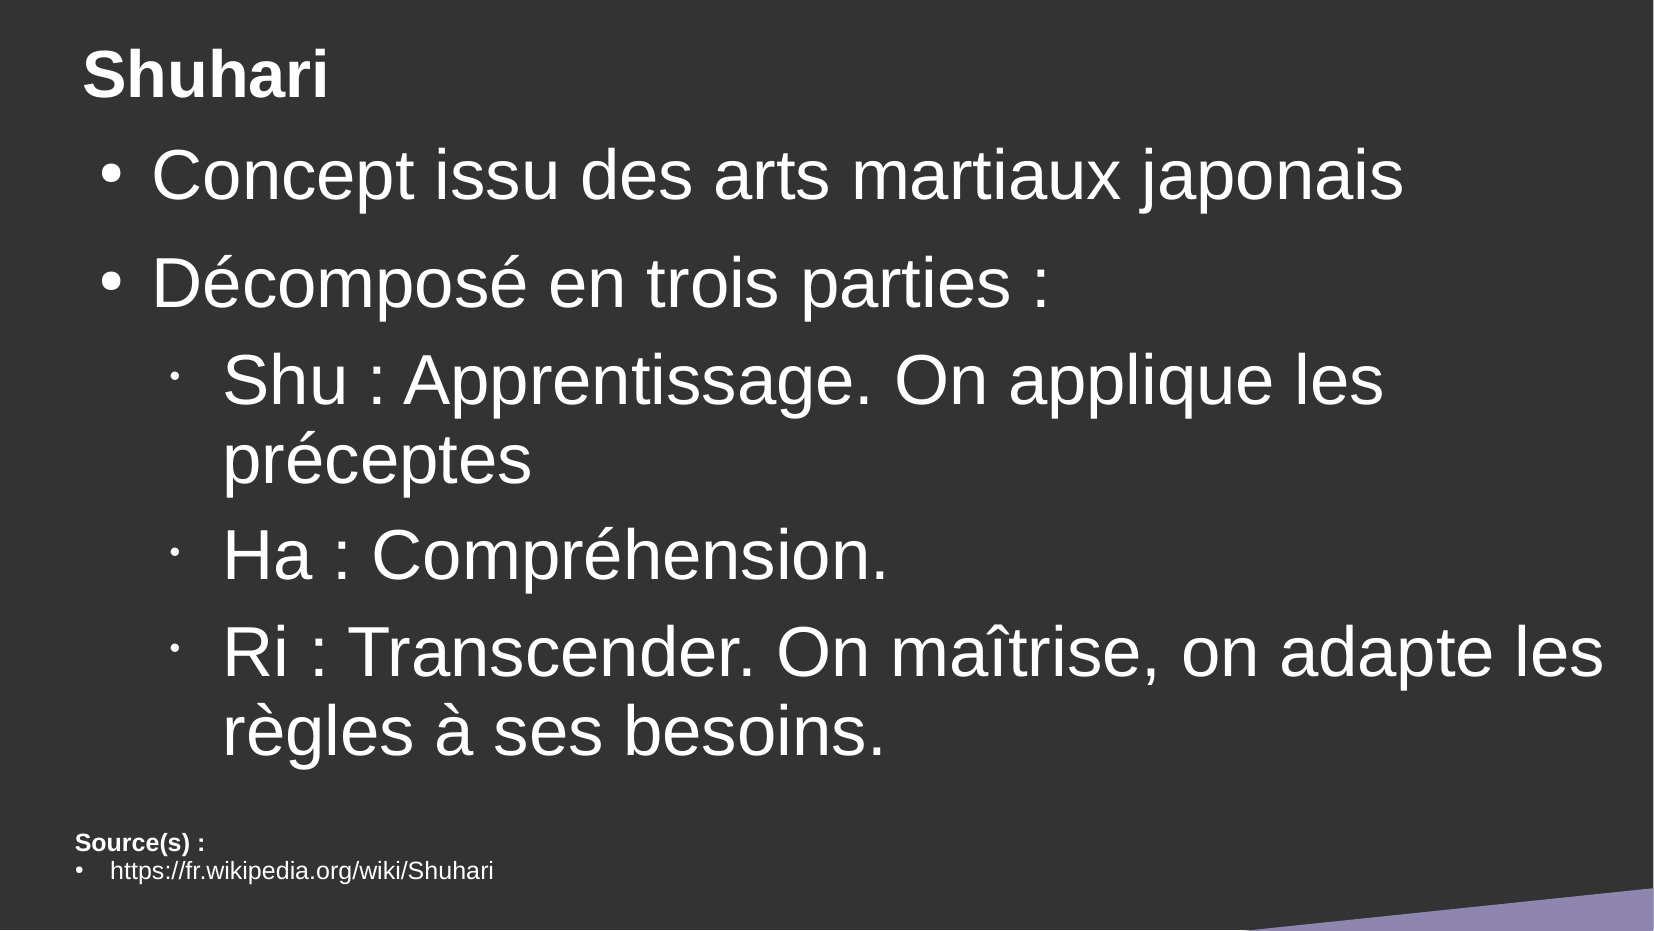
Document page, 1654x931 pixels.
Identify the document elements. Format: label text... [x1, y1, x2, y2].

list Concept issu des arts martiaux japonais Décomposé en trois parties : Shu : Apprentissage. On applique les préceptes Ha : Compréhension. Ri : Transcender. On maîtrise, on adapte les règles à ses besoins. [80, 135, 1620, 777]
title Shuhari [82, 37, 1571, 122]
text_box [1242, 888, 1654, 931]
text_box Source(s) : https://fr.wikipedia.org/wiki/Shuhari [59, 821, 1546, 920]
